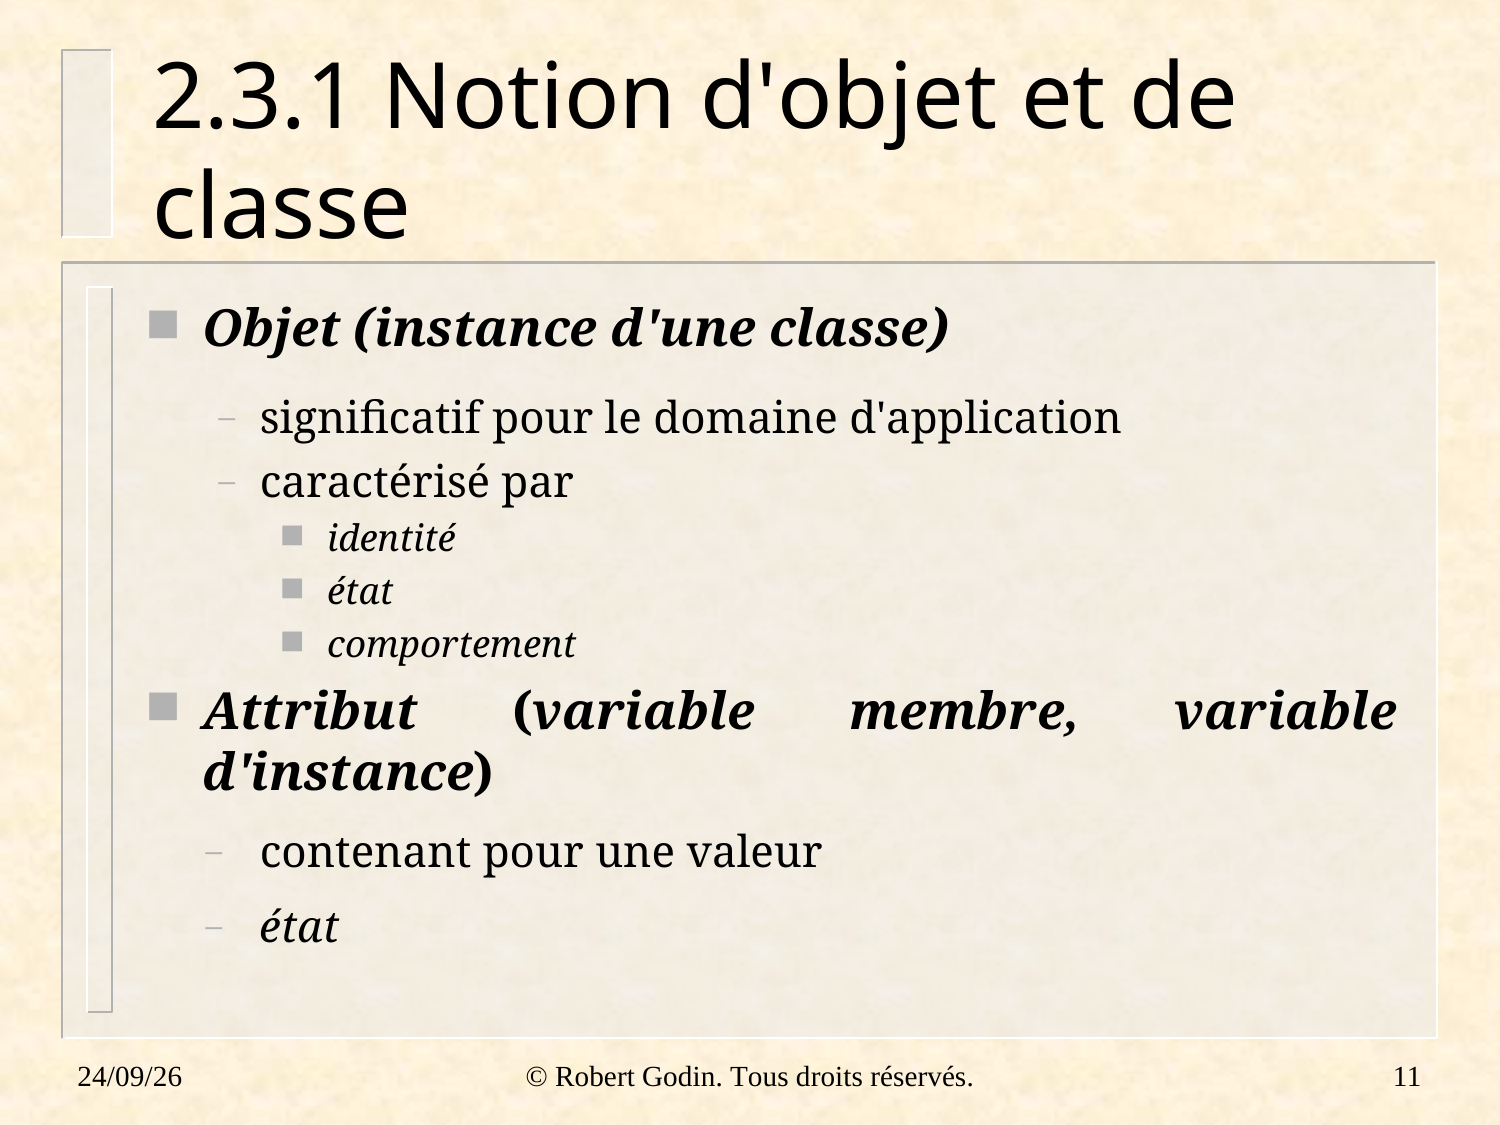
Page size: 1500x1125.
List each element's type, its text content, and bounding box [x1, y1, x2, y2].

picture [0, 0, 1500, 1125]
title 2.3.1 Notion d'objet et de classe [137, 56, 1413, 238]
text_box 31/05/21 [62, 1037, 376, 1113]
text_box <number> [1125, 1037, 1438, 1113]
text_box © Robert Godin. Tous droits réservés. [512, 1037, 988, 1113]
list Objet (instance d'une classe) significatif pour le domaine d'application caractérisé par identité état comportement Attribut (variable membre, variable d'instance) contenant pour une valeur état [137, 287, 1413, 963]
